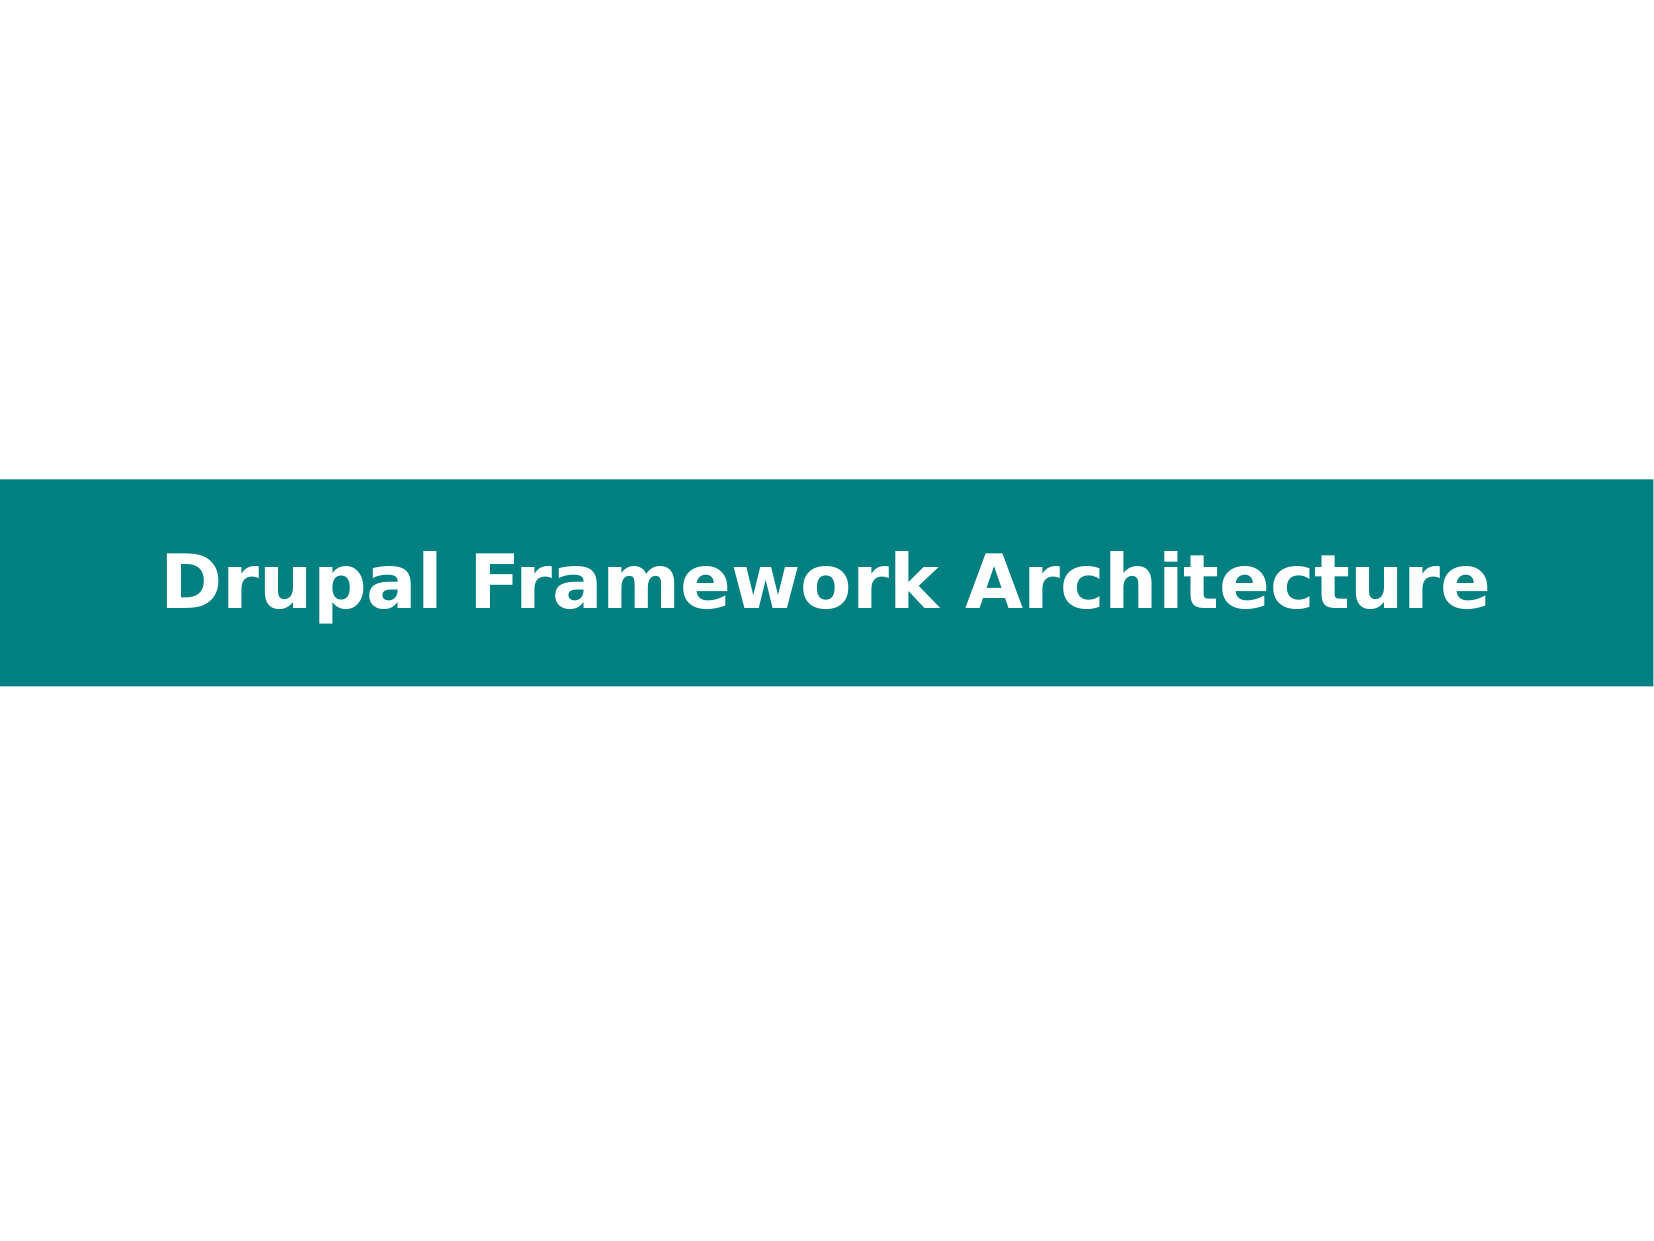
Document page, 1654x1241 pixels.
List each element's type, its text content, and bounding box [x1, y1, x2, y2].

title Drupal Framework Architecture [0, 479, 1654, 687]
